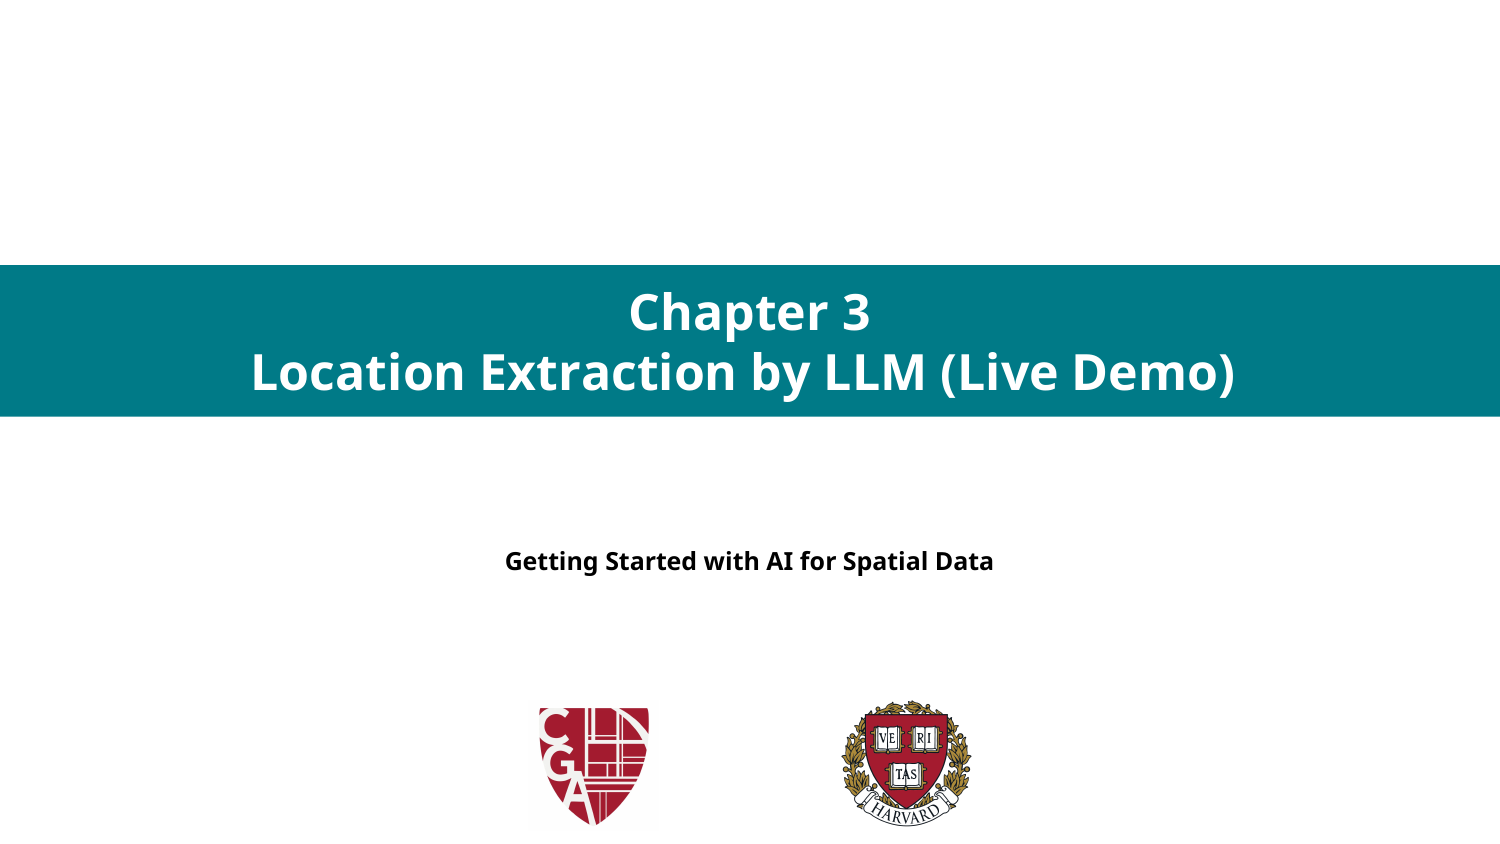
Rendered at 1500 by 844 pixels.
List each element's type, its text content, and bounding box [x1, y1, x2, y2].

text_box Chapter 3 Location Extraction by LLM (Live Demo) [0, 265, 1500, 417]
text_box Getting Started with AI for Spatial Data [39, 545, 1461, 576]
